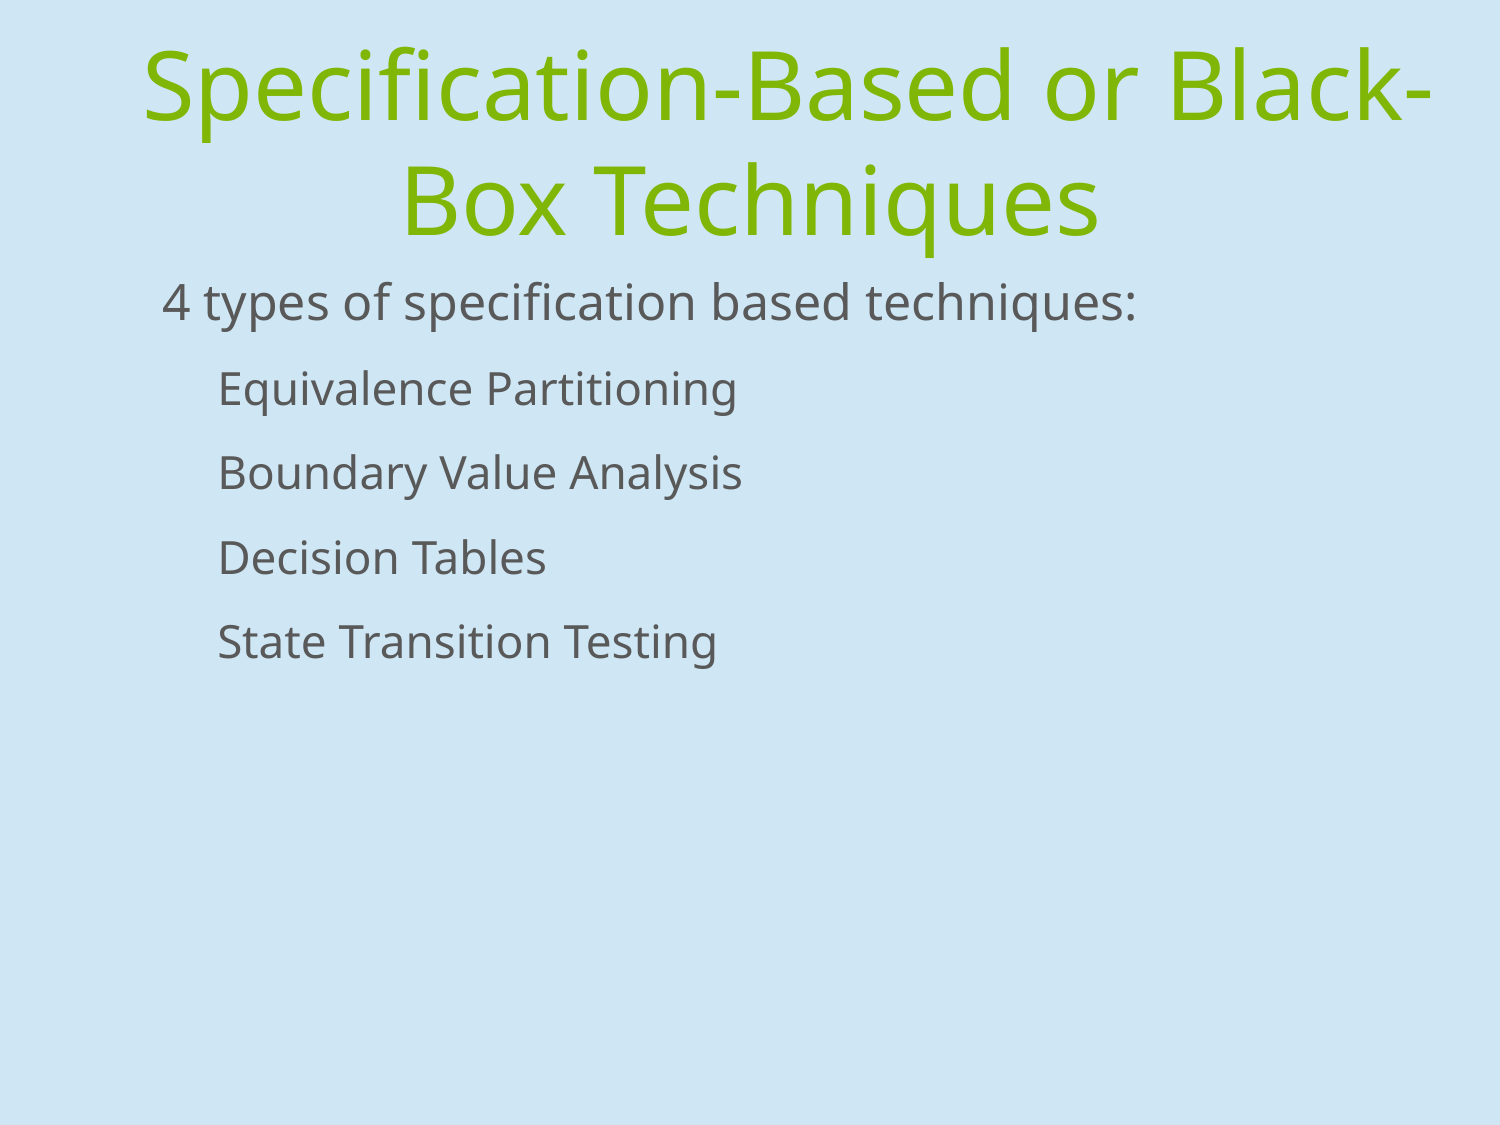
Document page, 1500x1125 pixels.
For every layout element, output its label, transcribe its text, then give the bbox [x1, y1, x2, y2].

list 4 types of specification based techniques: Equivalence Partitioning Boundary Value Analysis Decision Tables State Transition Testing [90, 262, 1410, 975]
title Specification-Based or Black-Box Techniques [20, 17, 1481, 237]
